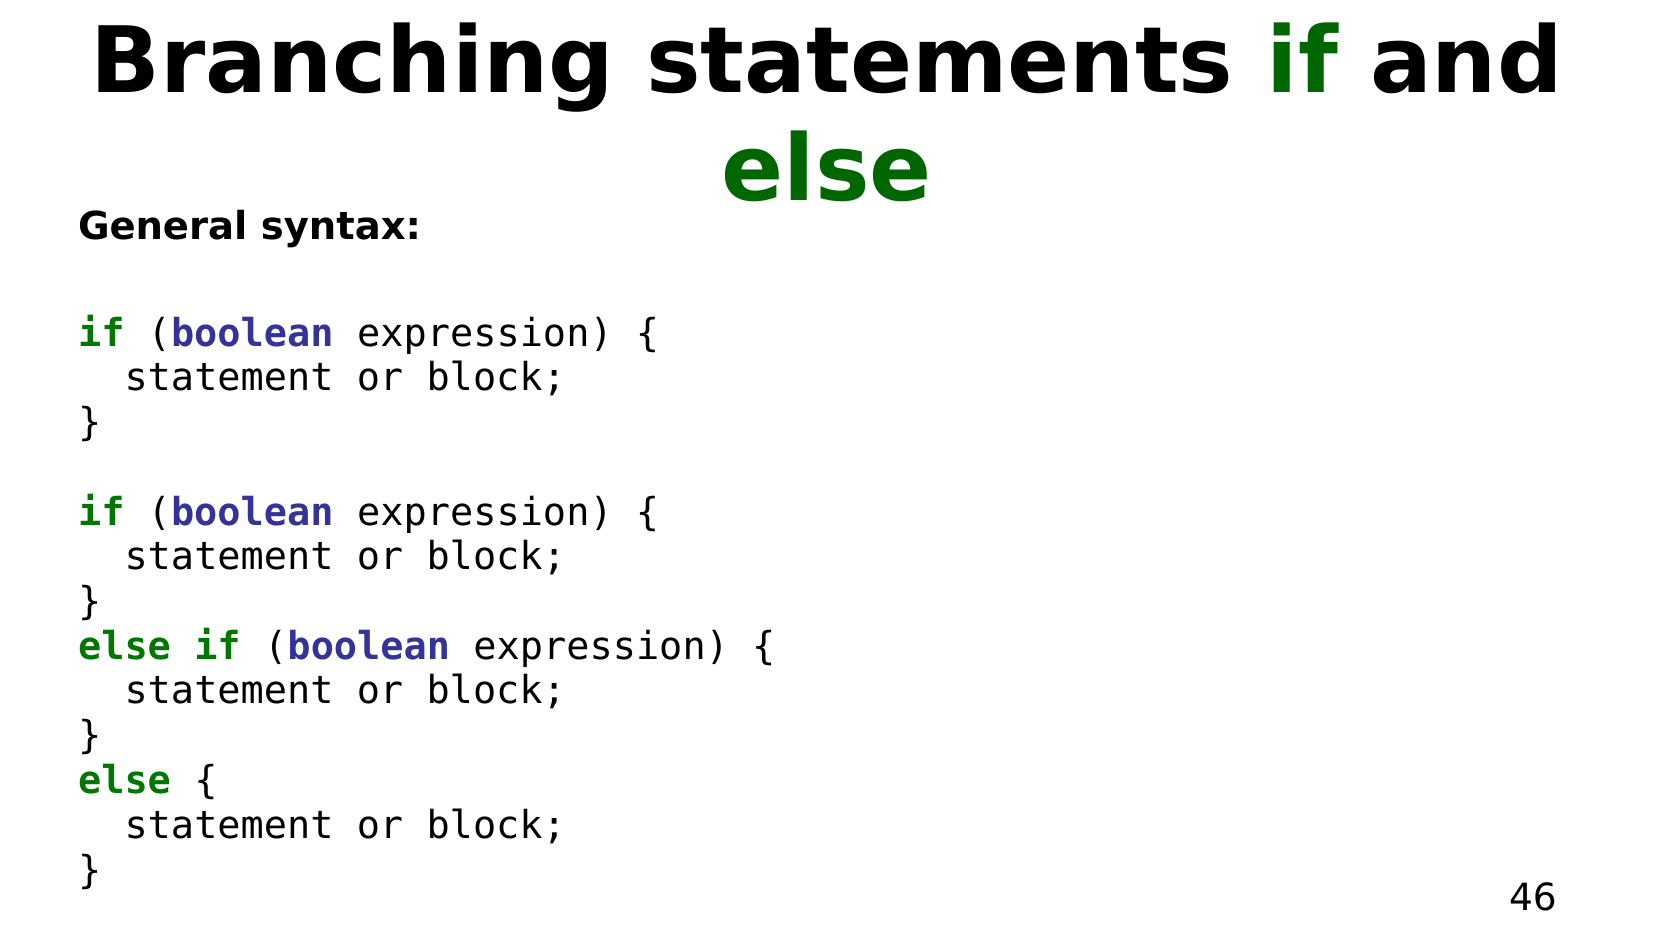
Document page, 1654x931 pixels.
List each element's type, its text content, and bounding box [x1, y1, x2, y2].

list General syntax: if (boolean expression) { statement or block; } if (boolean expression) { statement or block; } else if (boolean expression) { statement or block; } else { statement or block; } [23, 203, 1619, 904]
title Branching statements if and else [82, 7, 1571, 203]
